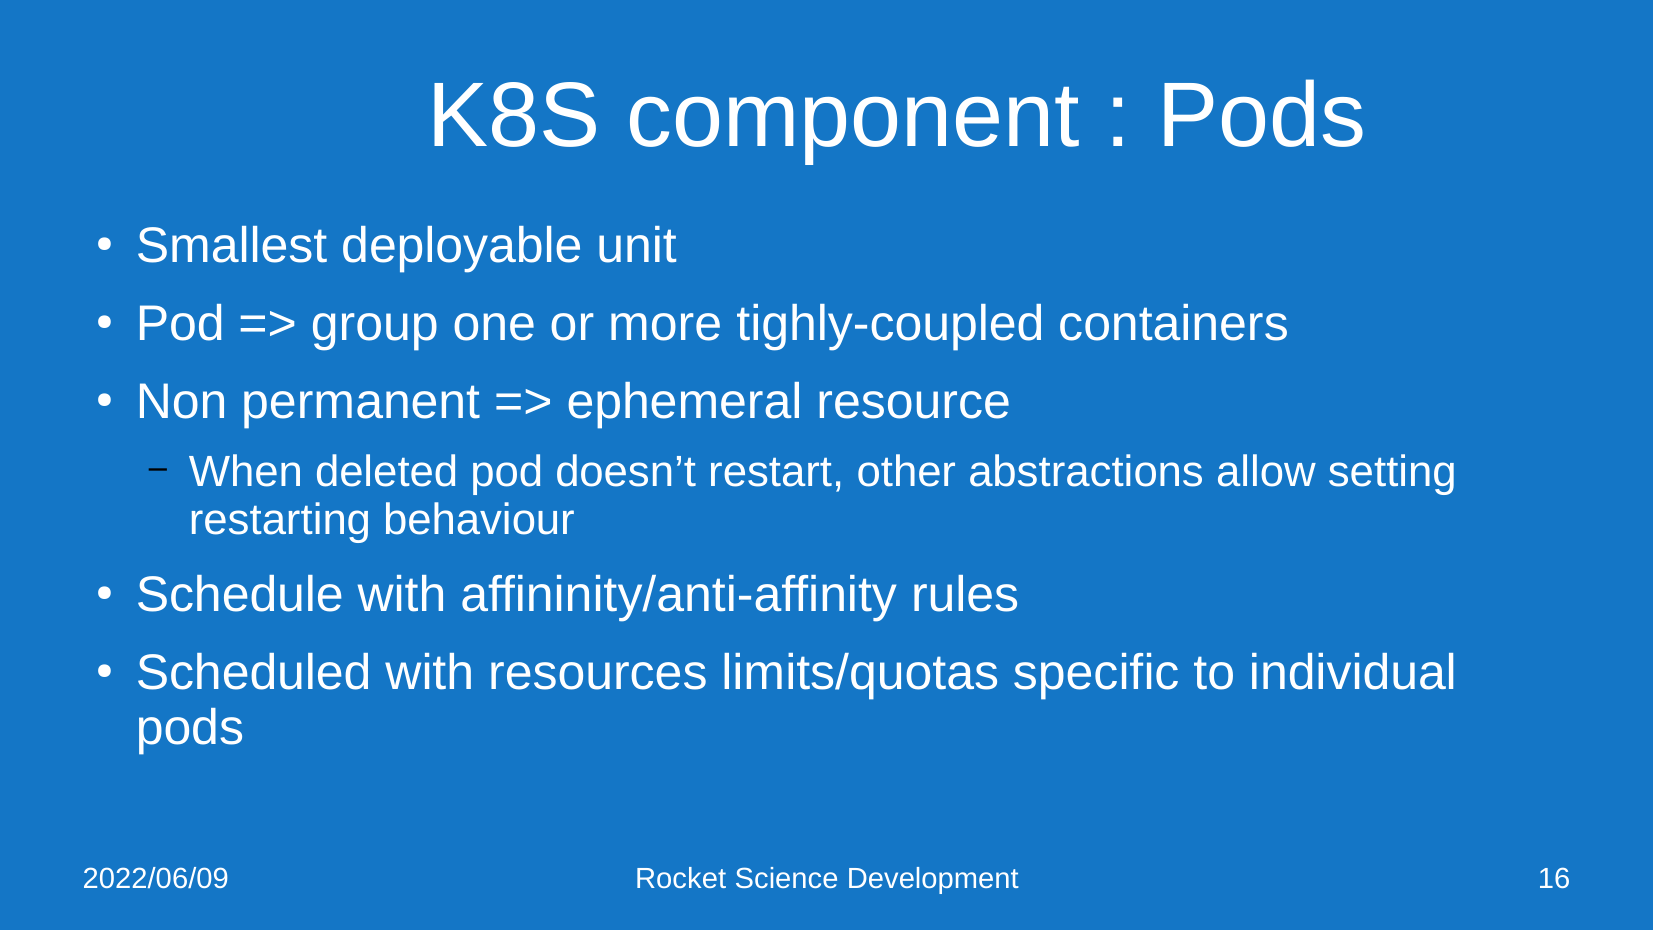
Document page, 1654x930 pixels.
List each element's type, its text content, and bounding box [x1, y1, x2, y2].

list Smallest deployable unit Pod => group one or more tighly-coupled containers Non permanent => ephemeral resource When deleted pod doesn’t restart, other abstractions allow setting restarting behaviour Schedule with affininity/anti-affinity rules Scheduled with resources limits/quotas specific to individual pods [82, 217, 1571, 757]
title K8S component : Pods [82, 37, 1571, 193]
